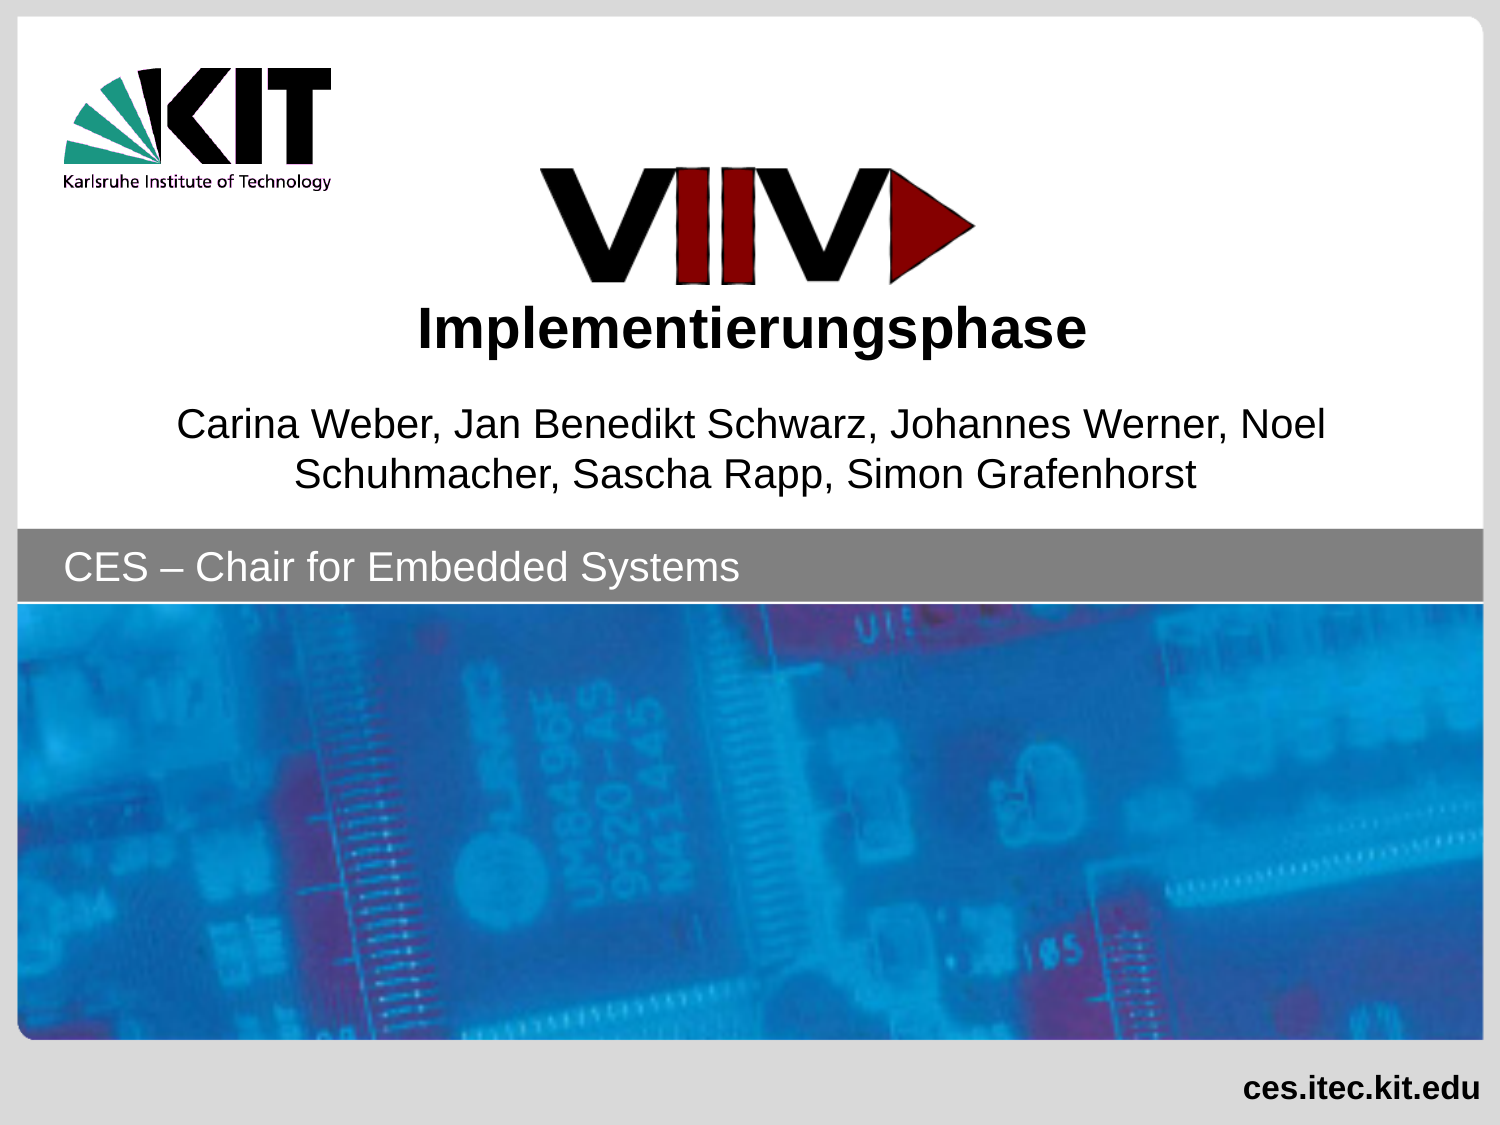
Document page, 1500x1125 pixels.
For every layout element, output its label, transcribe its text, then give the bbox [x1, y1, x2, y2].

text_box Carina Weber, Jan Benedikt Schwarz, Johannes Werner, Noel Schuhmacher, Sascha Rapp, Simon Grafenhorst [171, 397, 1332, 516]
text_box Implementierungsphase [64, 219, 1442, 361]
picture [0, 0, 1500, 1125]
